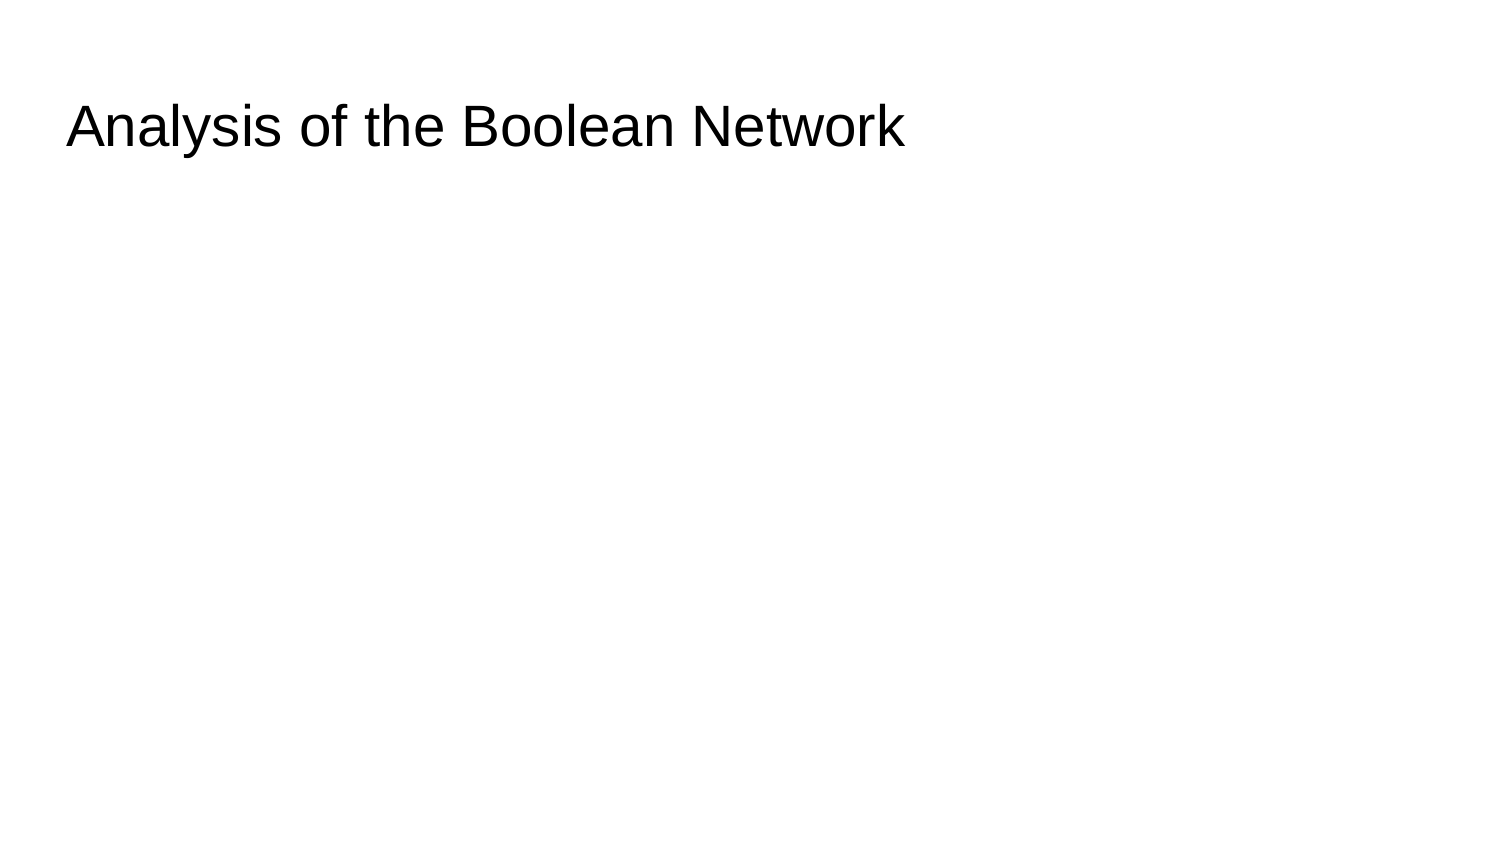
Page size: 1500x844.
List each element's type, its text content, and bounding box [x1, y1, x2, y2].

title Analysis of the Boolean Network [51, 72, 1449, 167]
